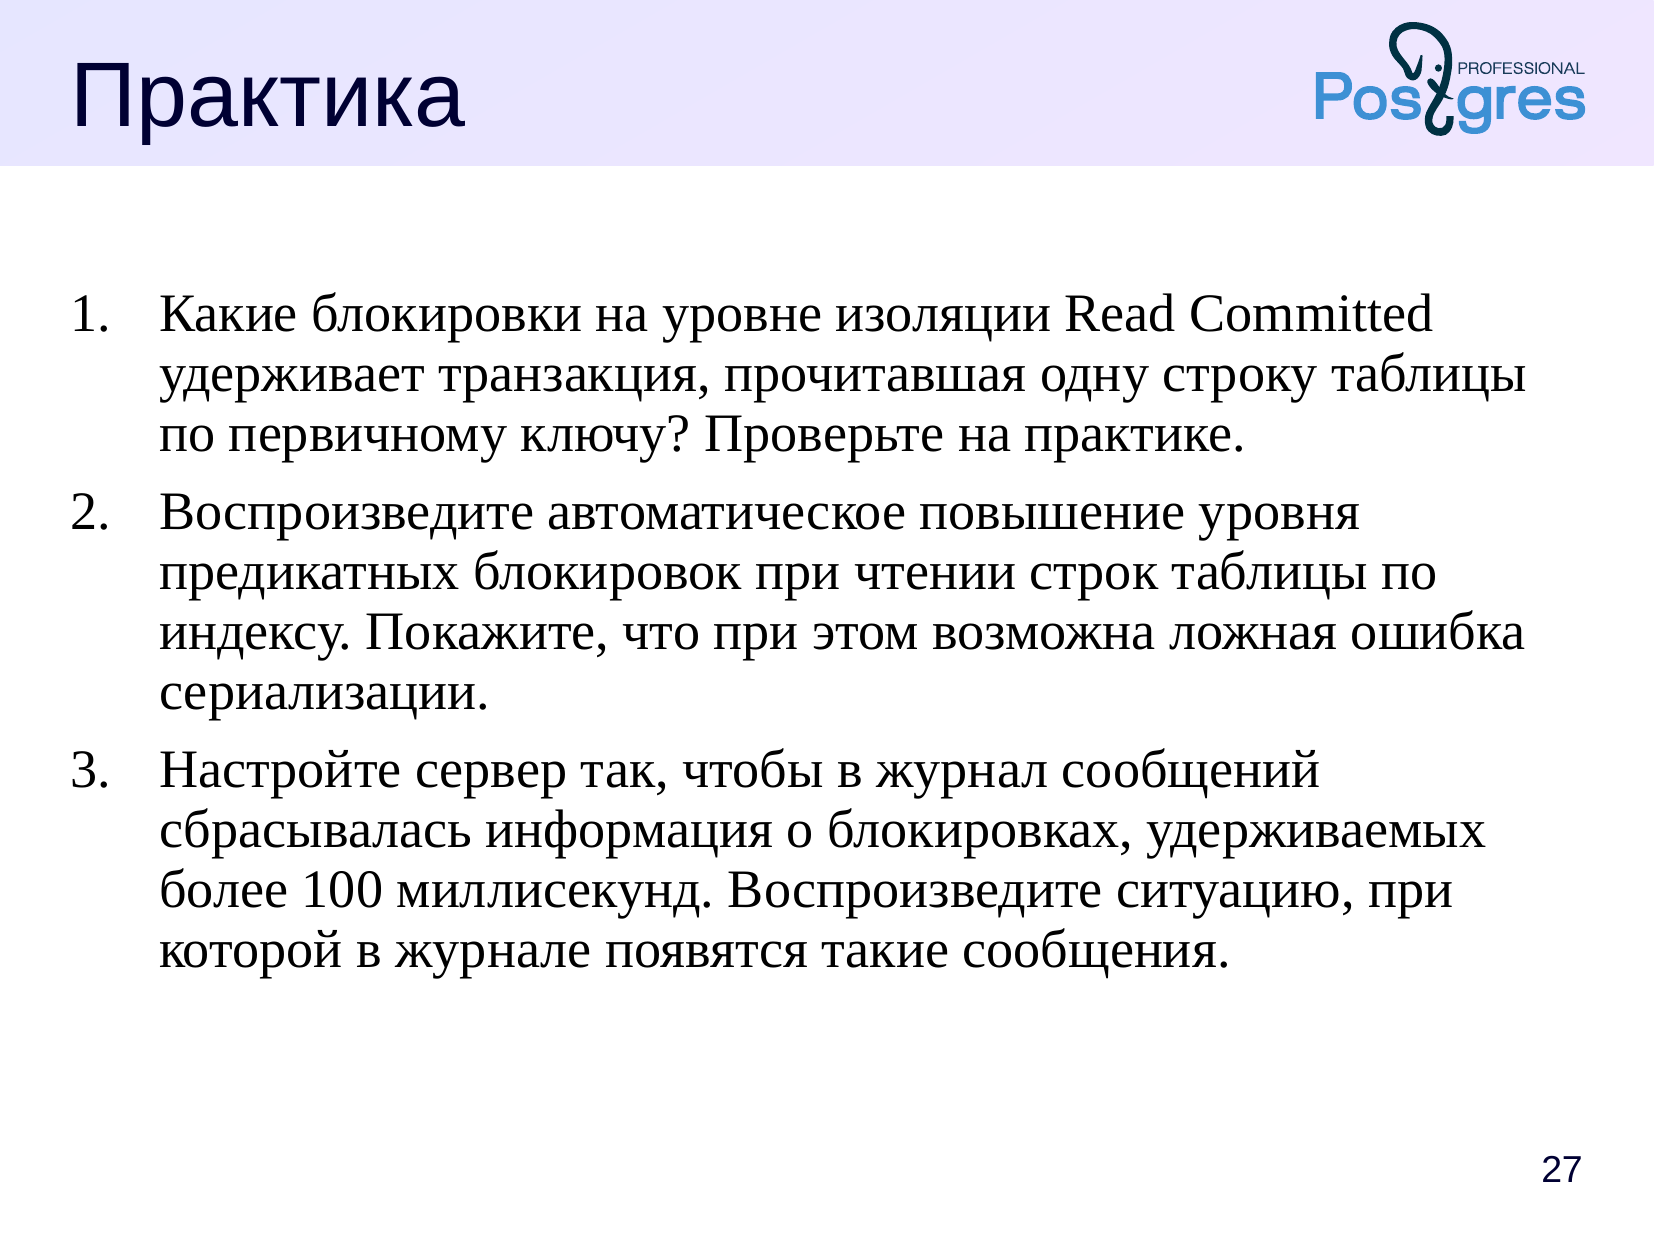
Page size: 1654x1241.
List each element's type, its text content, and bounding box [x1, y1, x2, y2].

list Какие блокировки на уровне изоляции Read Committed удерживает транзакция, прочитавшая одну строку таблицы по первичному ключу? Проверьте на практике. Воспроизведите автоматическое повышение уровня предикатных блокировок при чтении строк таблицы по индексу. Покажите, что при этом возможна ложная ошибка сериализации. Настройте сервер так, чтобы в журнал сообщений сбрасывалась информация о блокировках, удерживаемых более 100 миллисекунд. Воспроизведите ситуацию, при которой в журнале появятся такие сообщения. [70, 283, 1583, 1134]
title Практика [70, 43, 1241, 147]
